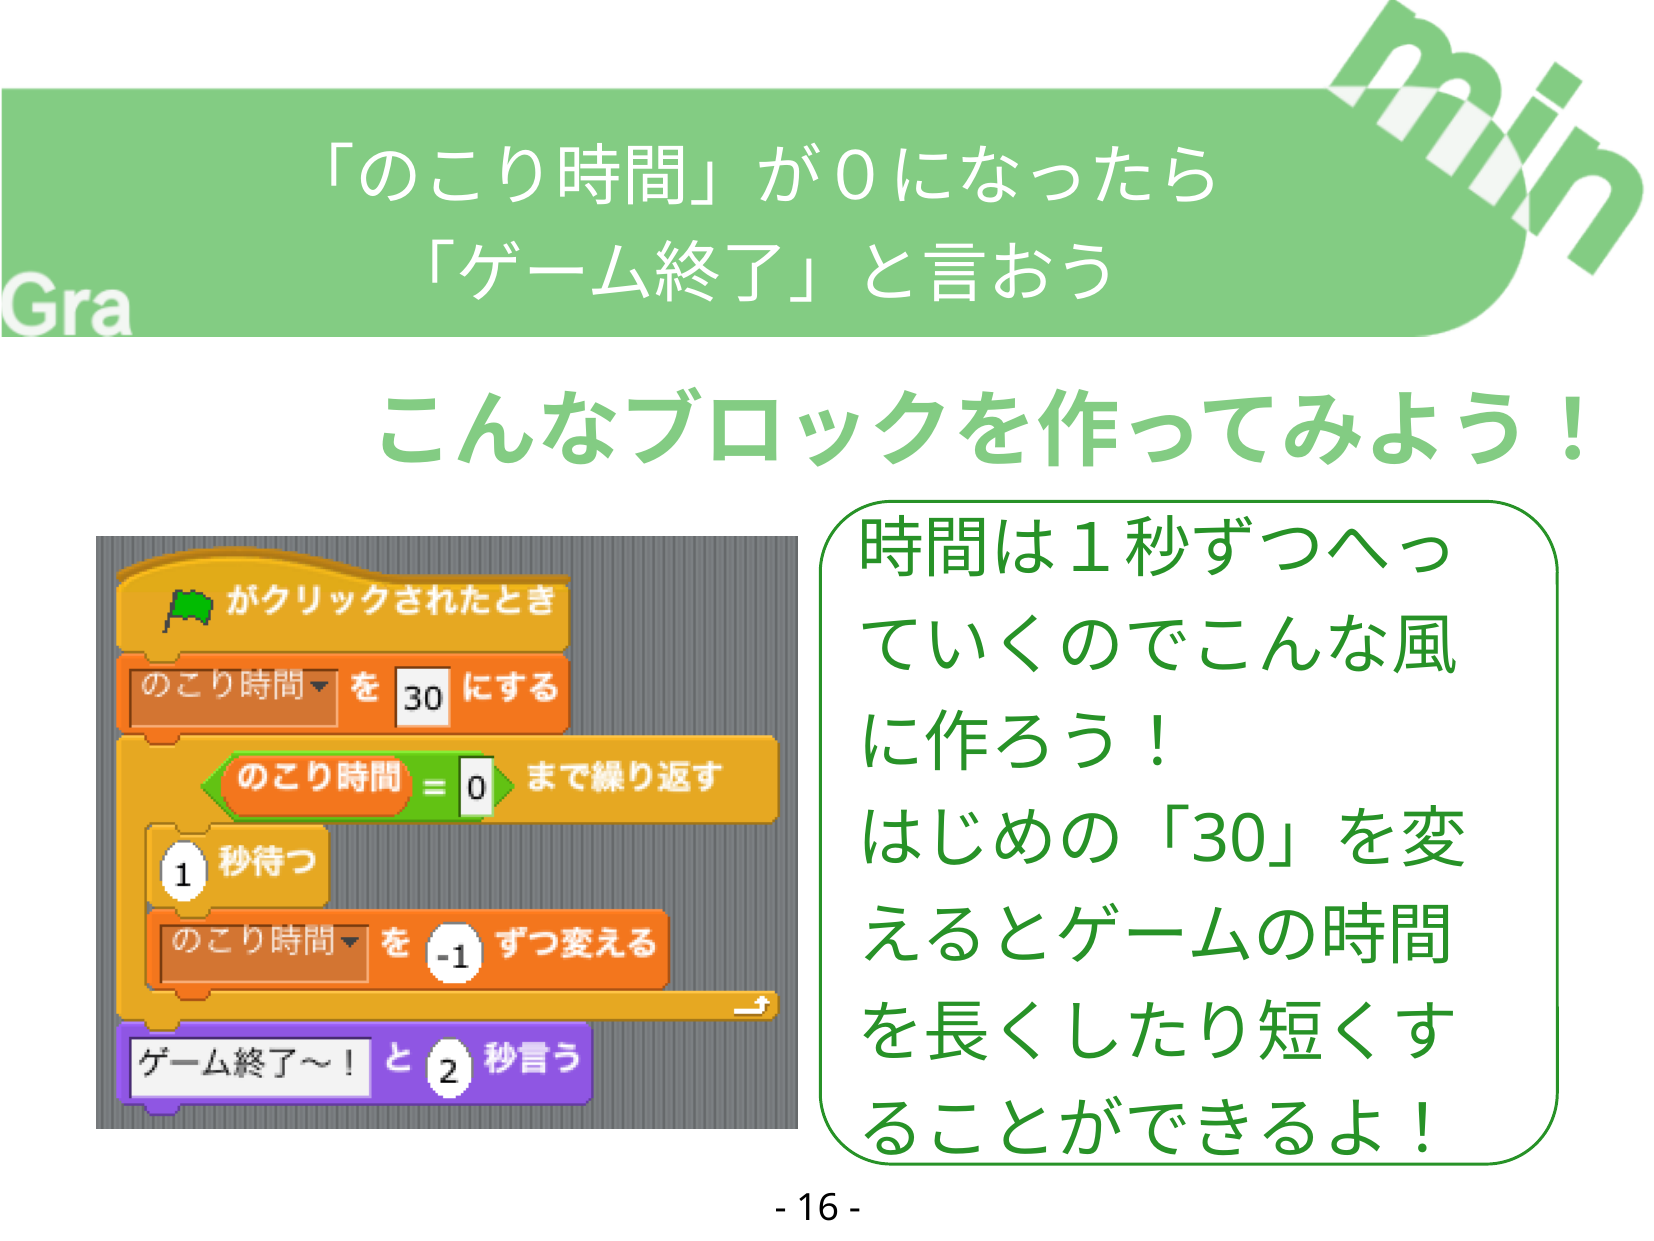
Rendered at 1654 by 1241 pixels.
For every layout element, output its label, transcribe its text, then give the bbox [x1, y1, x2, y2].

picture [1, 0, 1654, 337]
text_box - 16 - [759, 1173, 894, 1241]
picture [96, 536, 798, 1129]
title 「のこり時間」が０になったら 「ゲーム終了」と言おう [11, 113, 1501, 324]
text_box 時間は１秒ずつへっていくのでこんな風に作ろう！ はじめの「30」を変えるとゲームの時間を長くしたり短くすることができるよ！ [820, 501, 1558, 1165]
text_box こんなブロックを作ってみよう！ [35, 355, 1630, 495]
